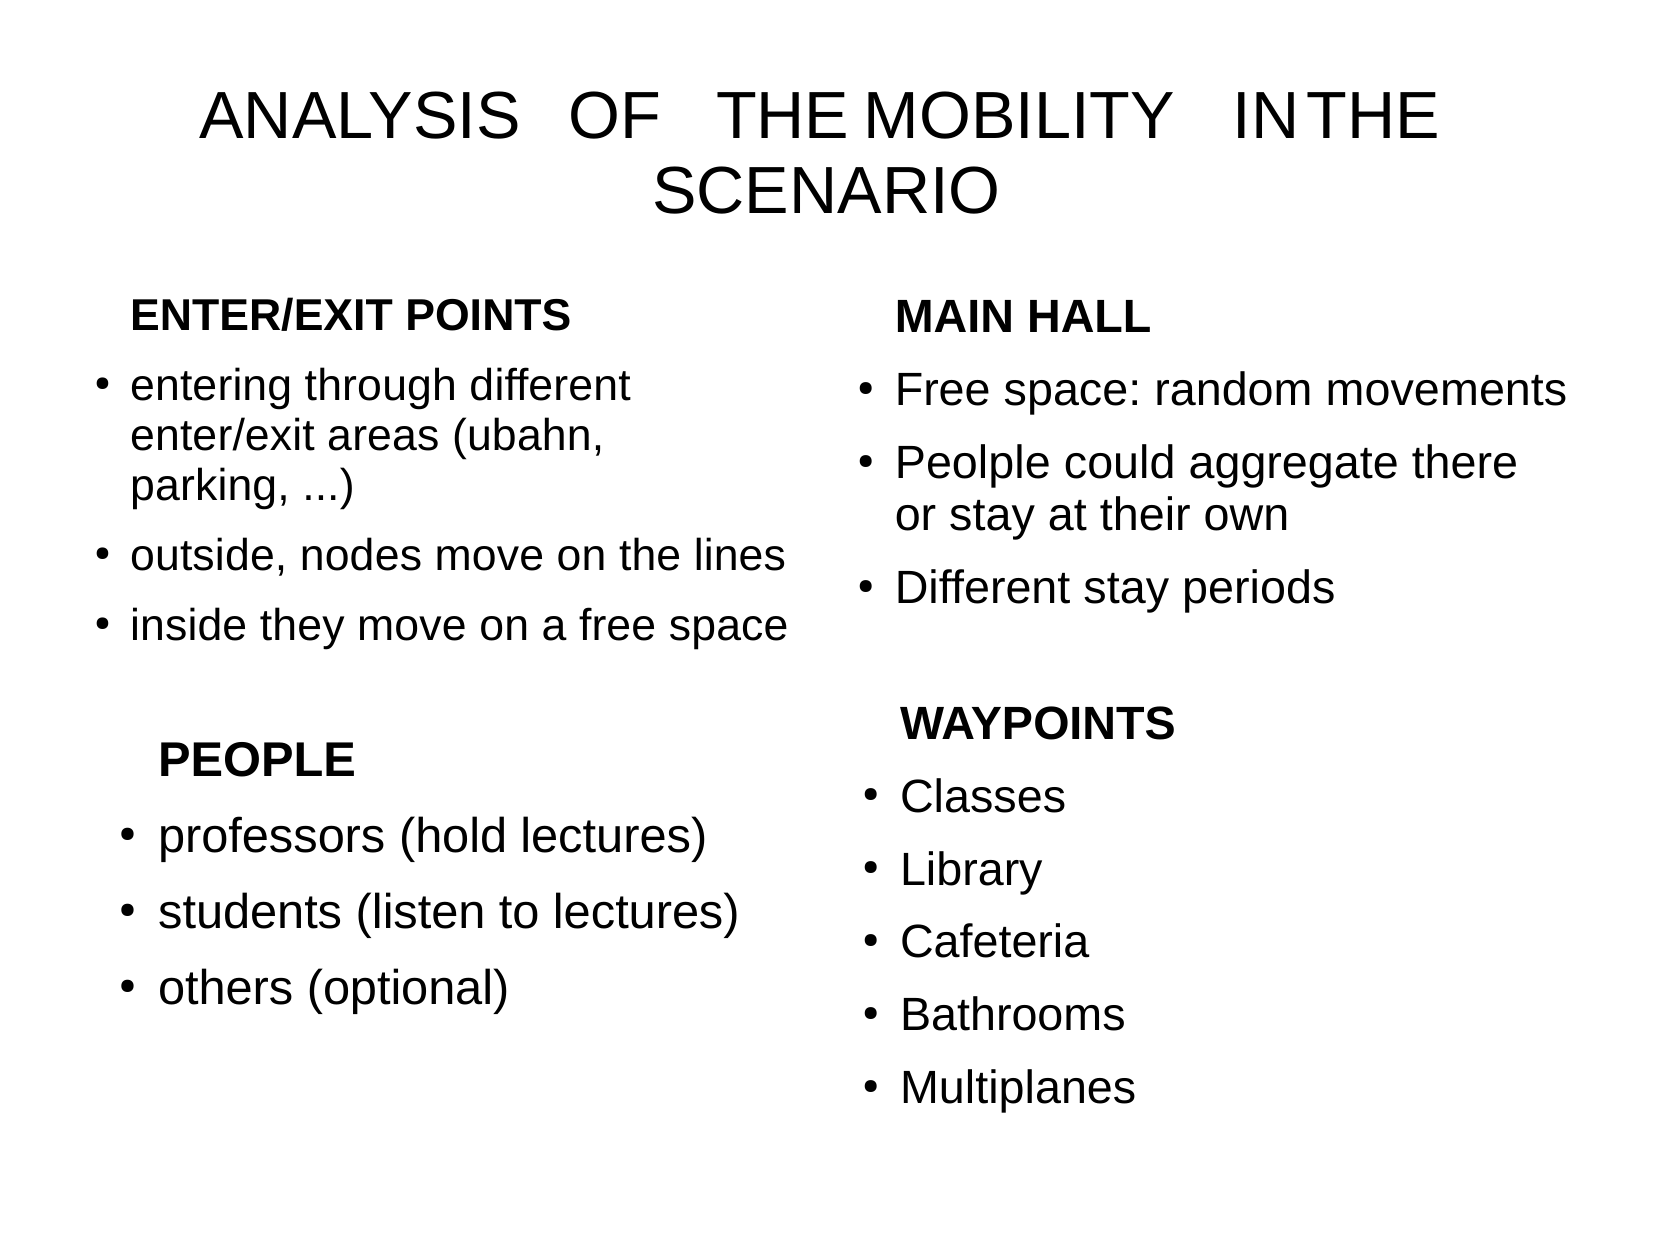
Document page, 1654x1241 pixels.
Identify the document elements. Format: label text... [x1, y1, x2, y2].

list PEOPLE professors (hold lectures) students (listen to lectures) others (optional) [106, 732, 828, 1021]
list WAYPOINTS Classes Library Cafeteria Bathrooms Multiplanes [850, 696, 1465, 1118]
title ANALYSIS OF THE MOBILITY IN THE SCENARIO [82, 49, 1571, 257]
list ENTER/EXIT POINTS entering through different enter/exit areas (ubahn, parking, ...) outside, nodes move on the lines inside they move on a free space [82, 290, 809, 650]
list MAIN HALL Free space: random movements Peolple could aggregate there or stay at their own Different stay periods [845, 290, 1572, 634]
